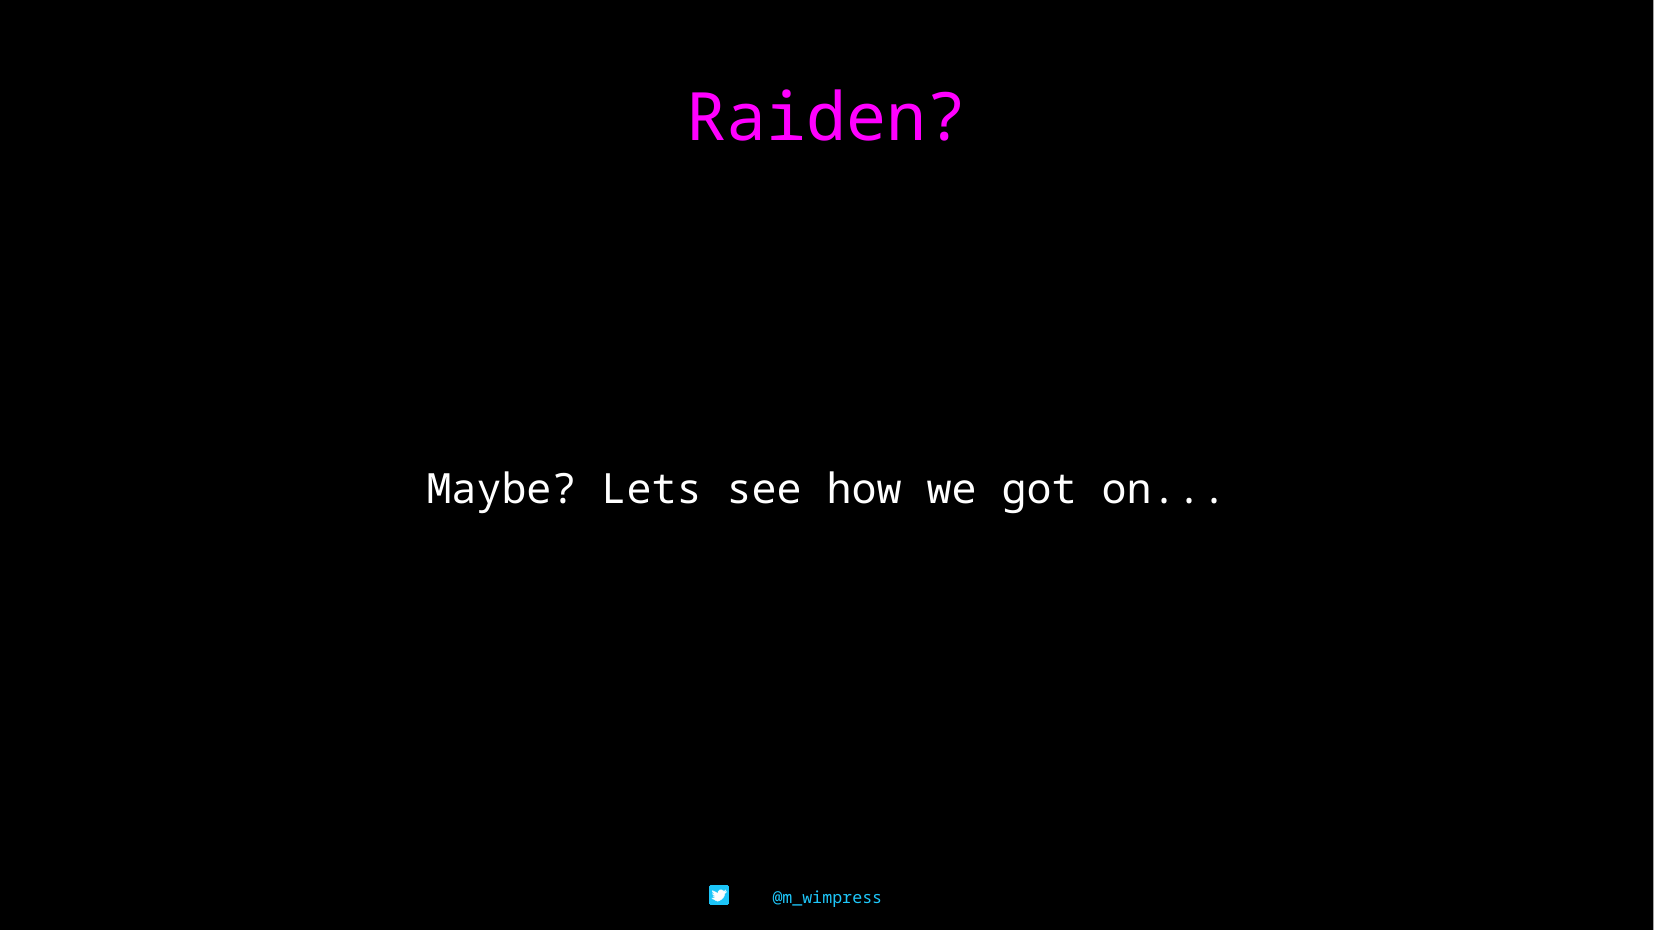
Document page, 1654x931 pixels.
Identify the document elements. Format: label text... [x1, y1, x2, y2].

title Raiden? [82, 37, 1571, 193]
picture [709, 885, 729, 905]
subtitle Maybe? Lets see how we got on... [82, 217, 1571, 758]
